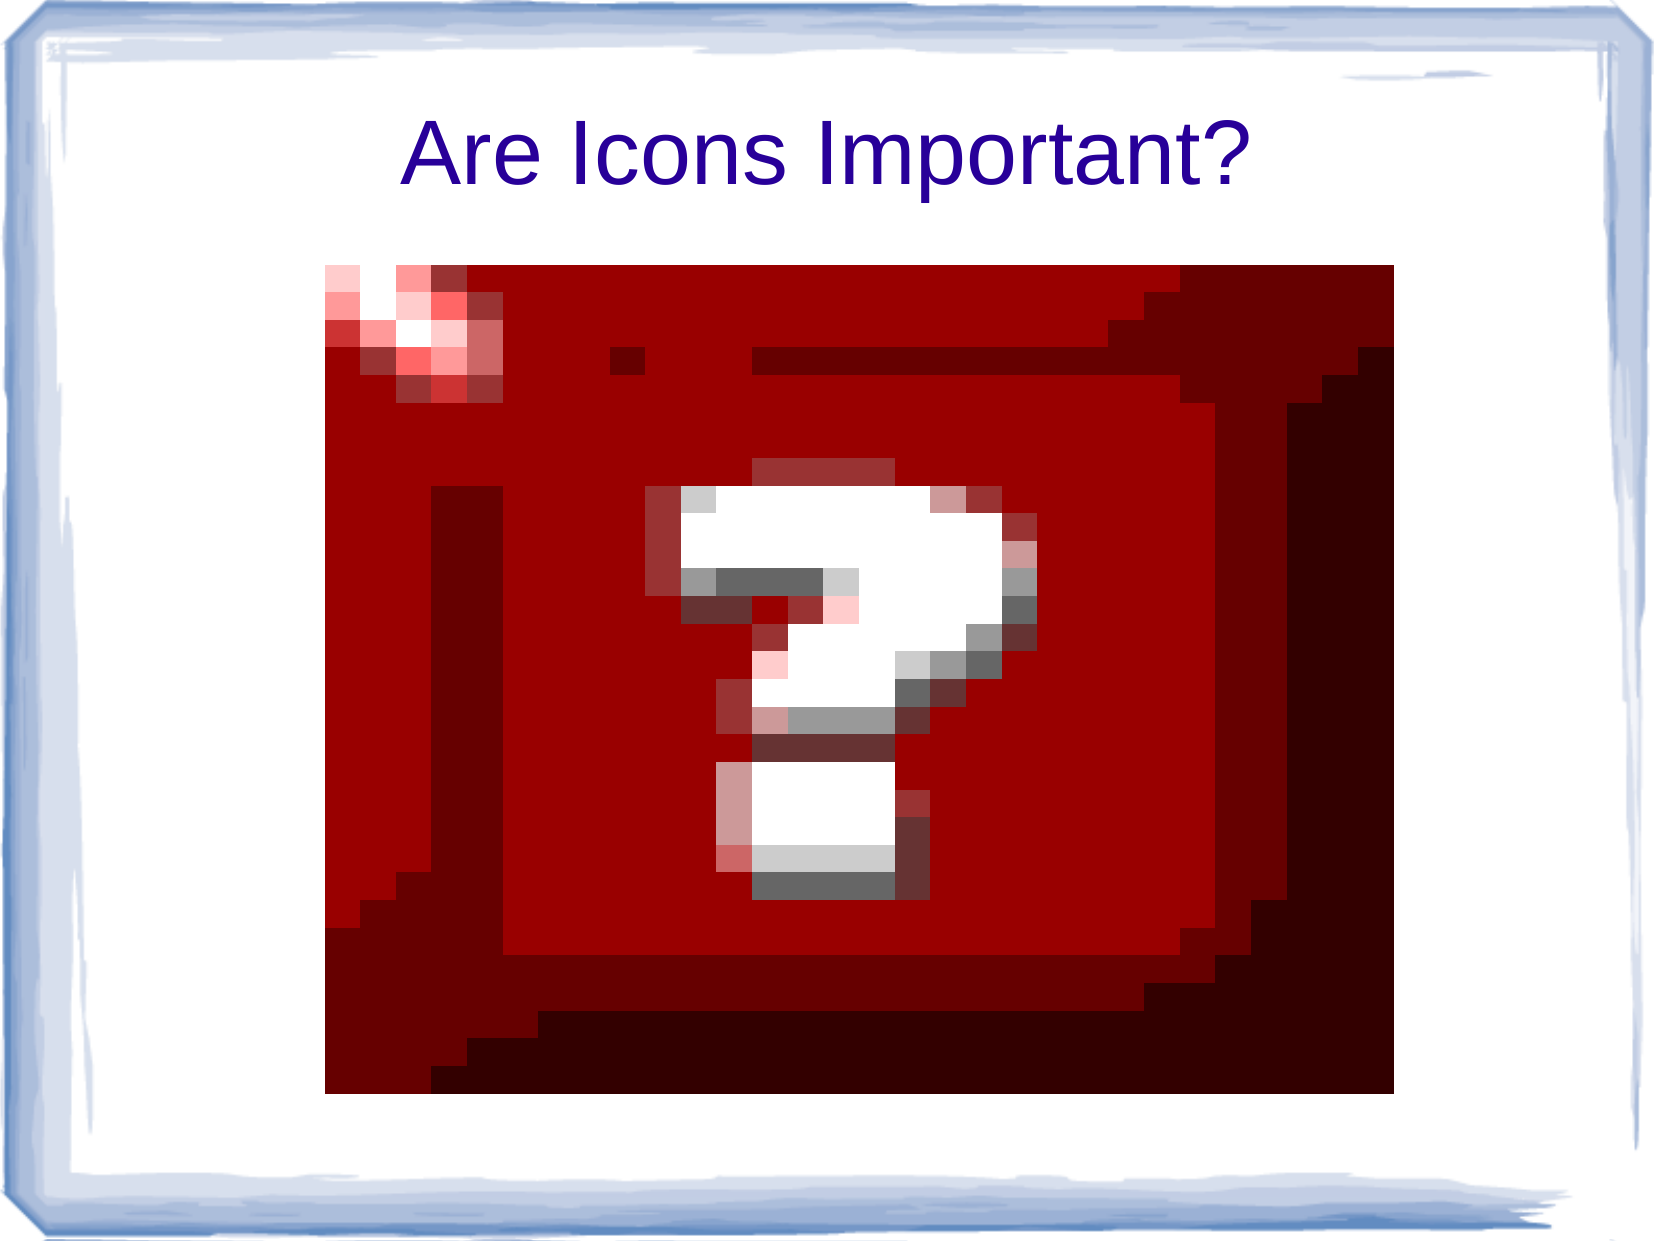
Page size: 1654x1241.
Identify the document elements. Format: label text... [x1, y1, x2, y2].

title Are Icons Important? [82, 56, 1571, 250]
picture [0, 0, 1654, 1241]
